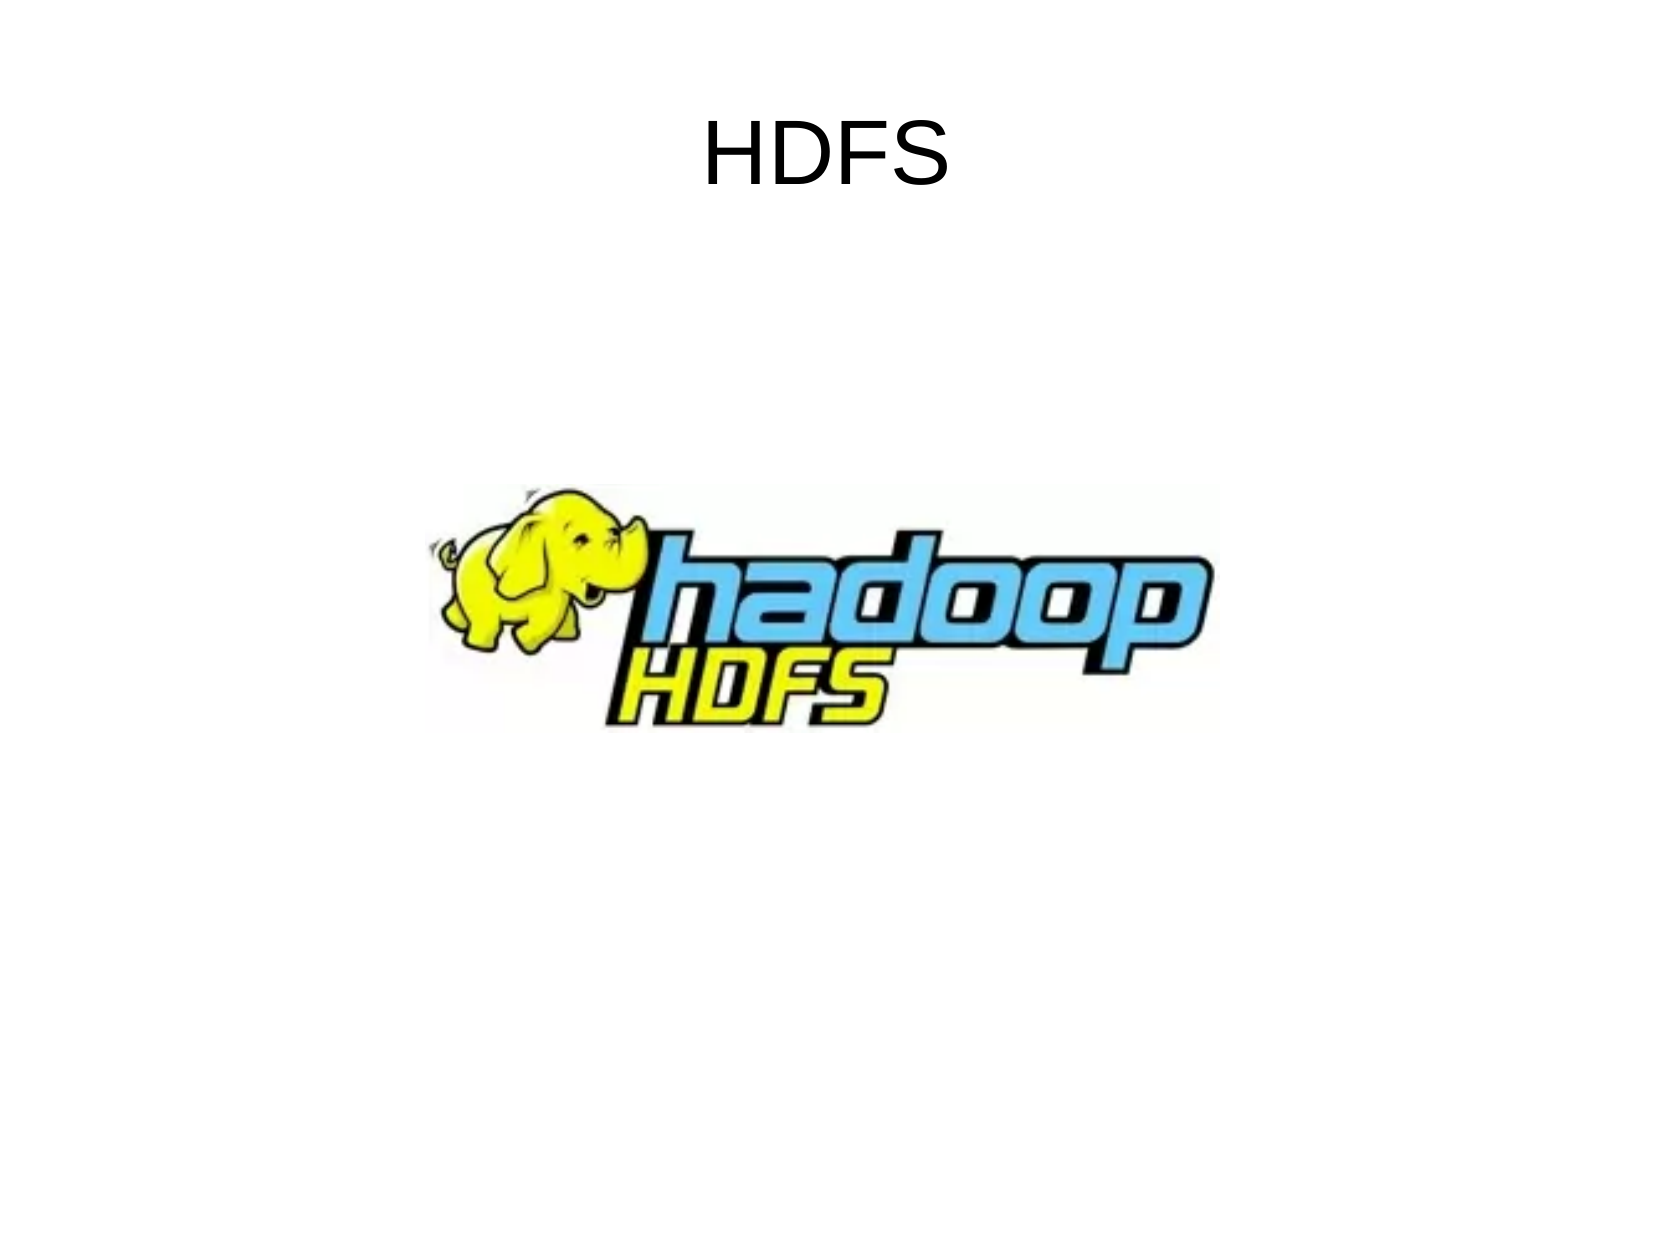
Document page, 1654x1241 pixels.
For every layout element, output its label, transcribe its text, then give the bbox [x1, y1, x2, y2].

picture [425, 484, 1220, 733]
subtitle [82, 290, 1571, 1010]
title HDFS [82, 49, 1571, 257]
